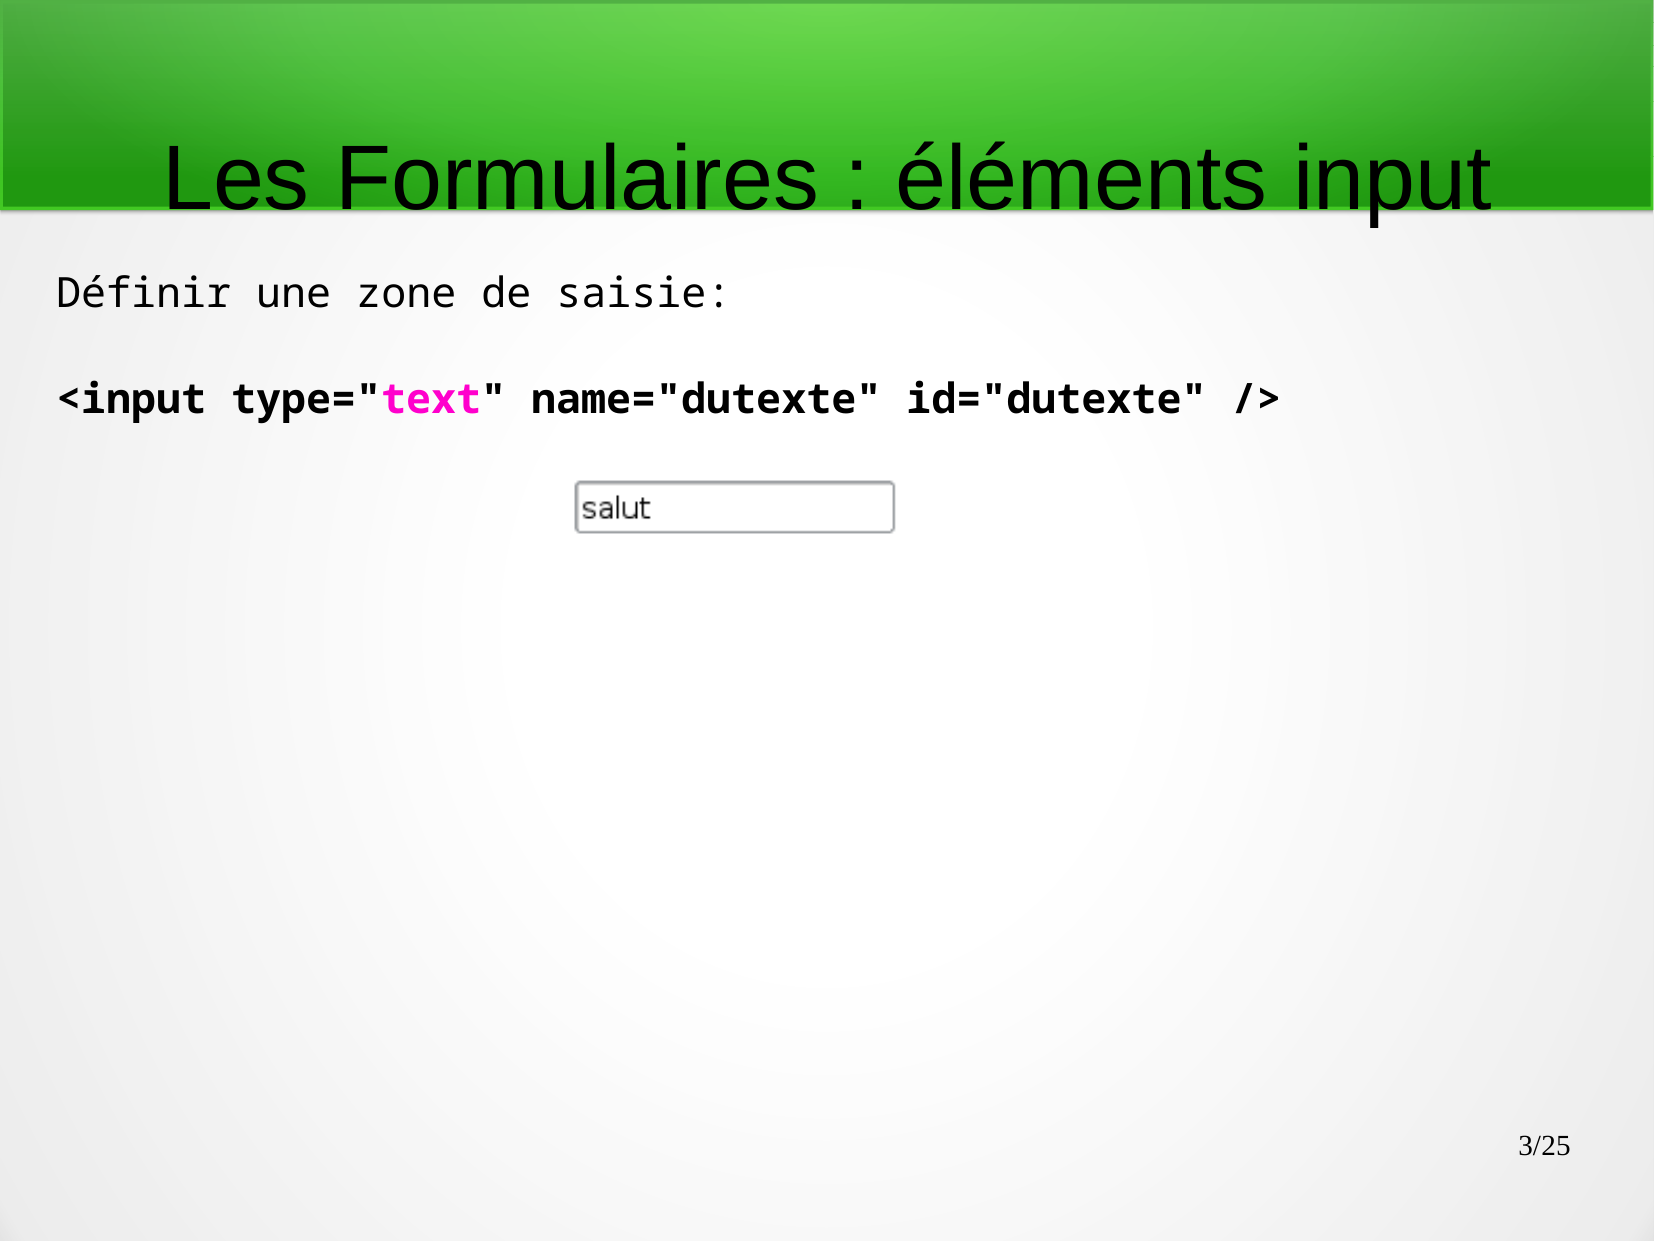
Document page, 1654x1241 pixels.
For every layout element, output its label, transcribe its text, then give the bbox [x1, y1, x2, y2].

text_box Définir une zone de saisie: <input type="text" name="dutexte" id="dutexte" /> [55, 265, 1624, 1188]
picture [569, 475, 908, 538]
title Les Formulaires : éléments input [121, 77, 1534, 265]
